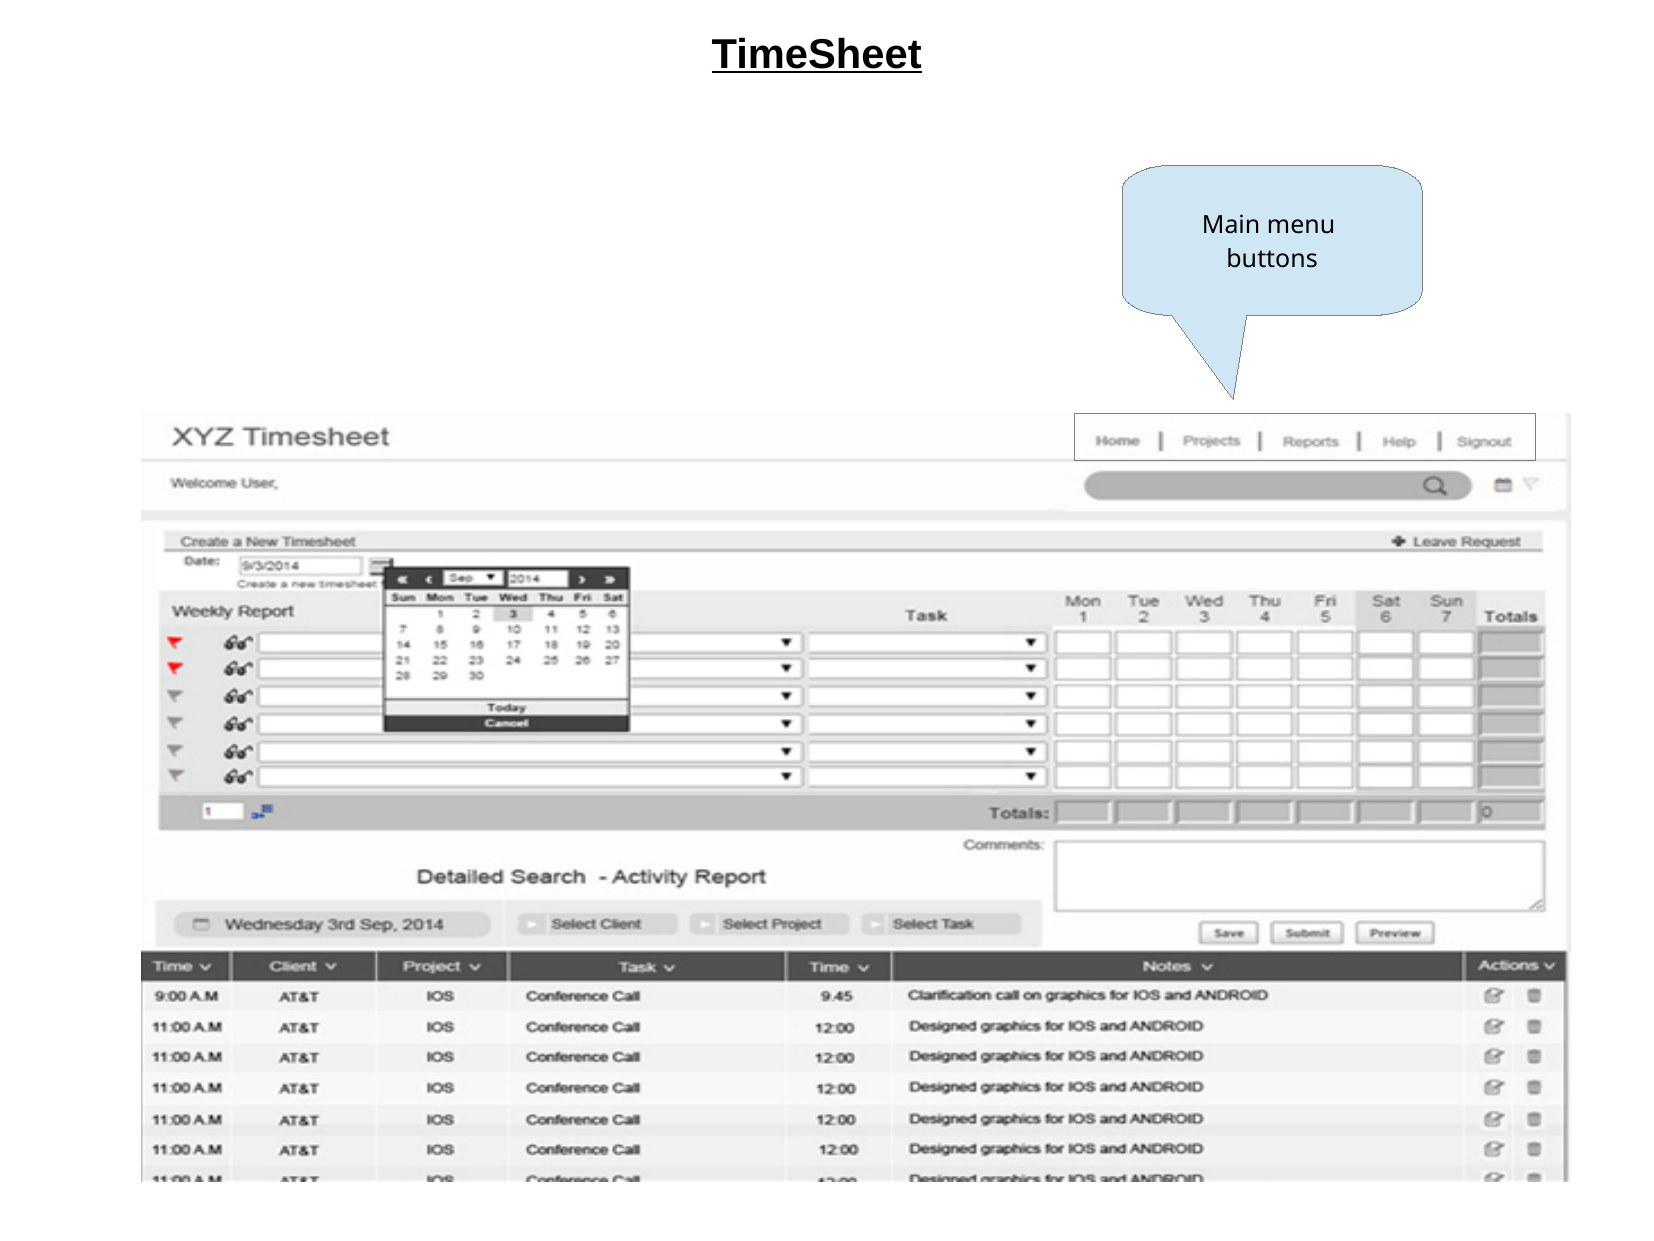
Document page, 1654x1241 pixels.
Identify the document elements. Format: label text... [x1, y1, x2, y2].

picture [1075, 414, 1535, 460]
text_box Main menu buttons [1122, 165, 1423, 400]
picture [141, 413, 1571, 1182]
text_box TimeSheet [696, 23, 957, 85]
